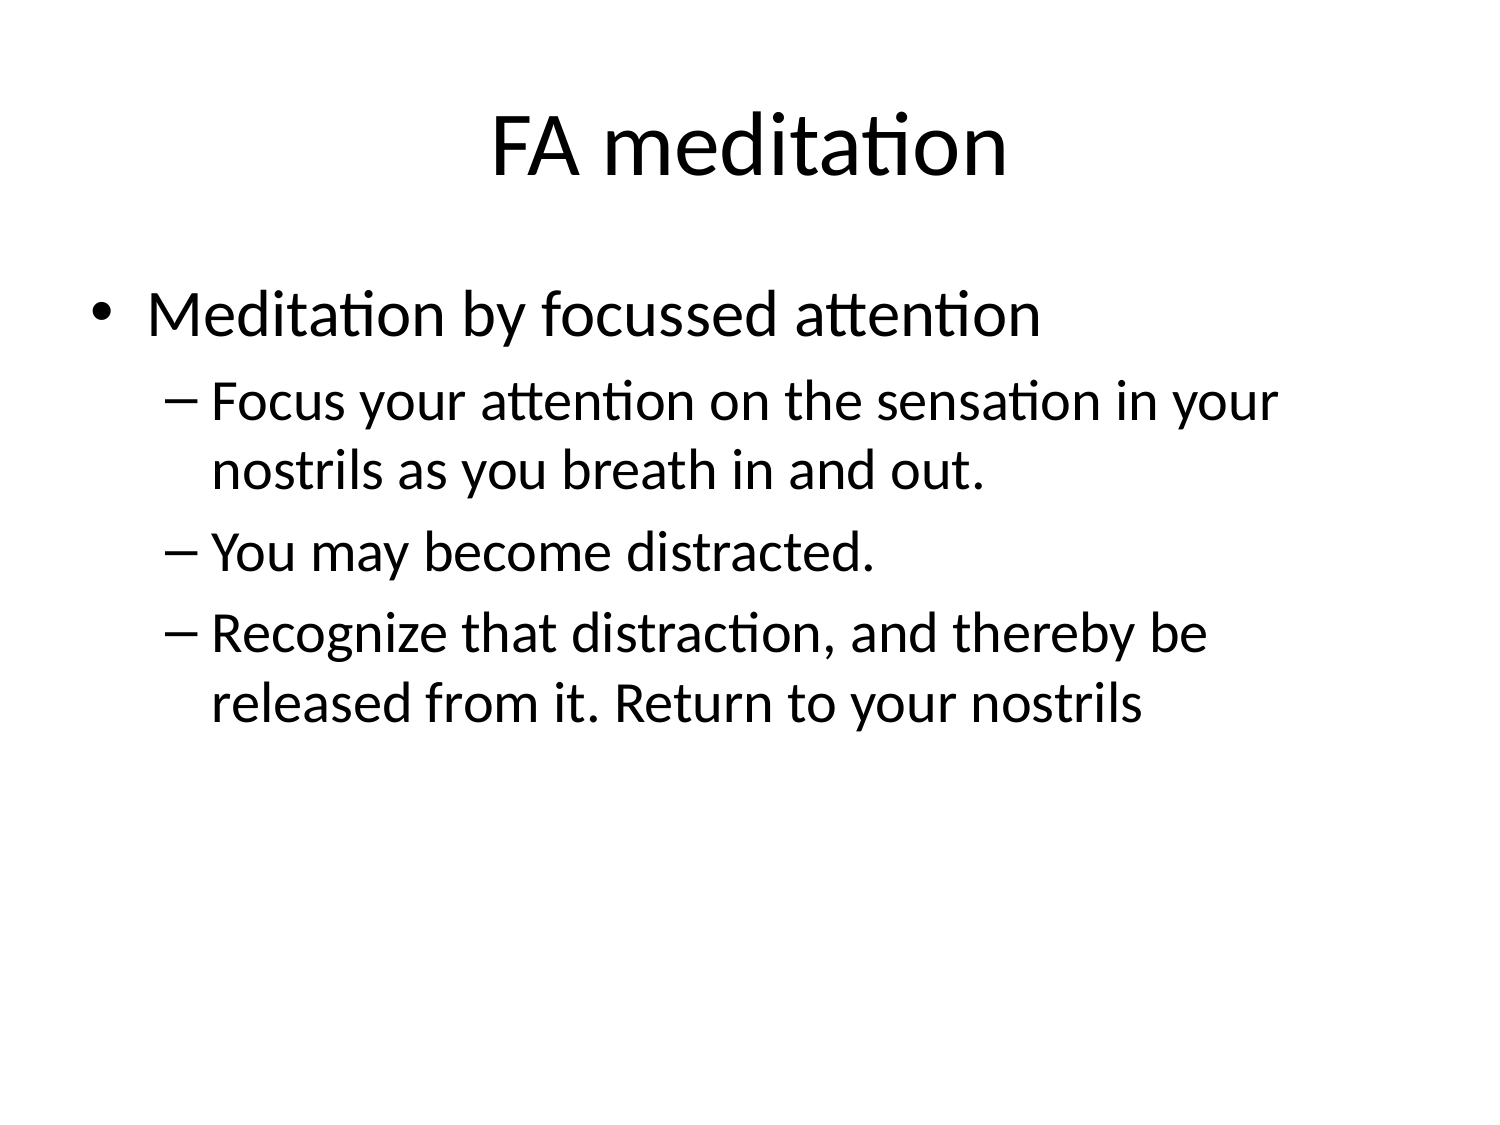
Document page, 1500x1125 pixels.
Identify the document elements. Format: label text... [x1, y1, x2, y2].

list Meditation by focussed attention Focus your attention on the sensation in your nostrils as you breath in and out. You may become distracted. Recognize that distraction, and thereby be released from it. Return to your nostrils [75, 262, 1425, 1005]
title FA meditation [75, 45, 1425, 233]
